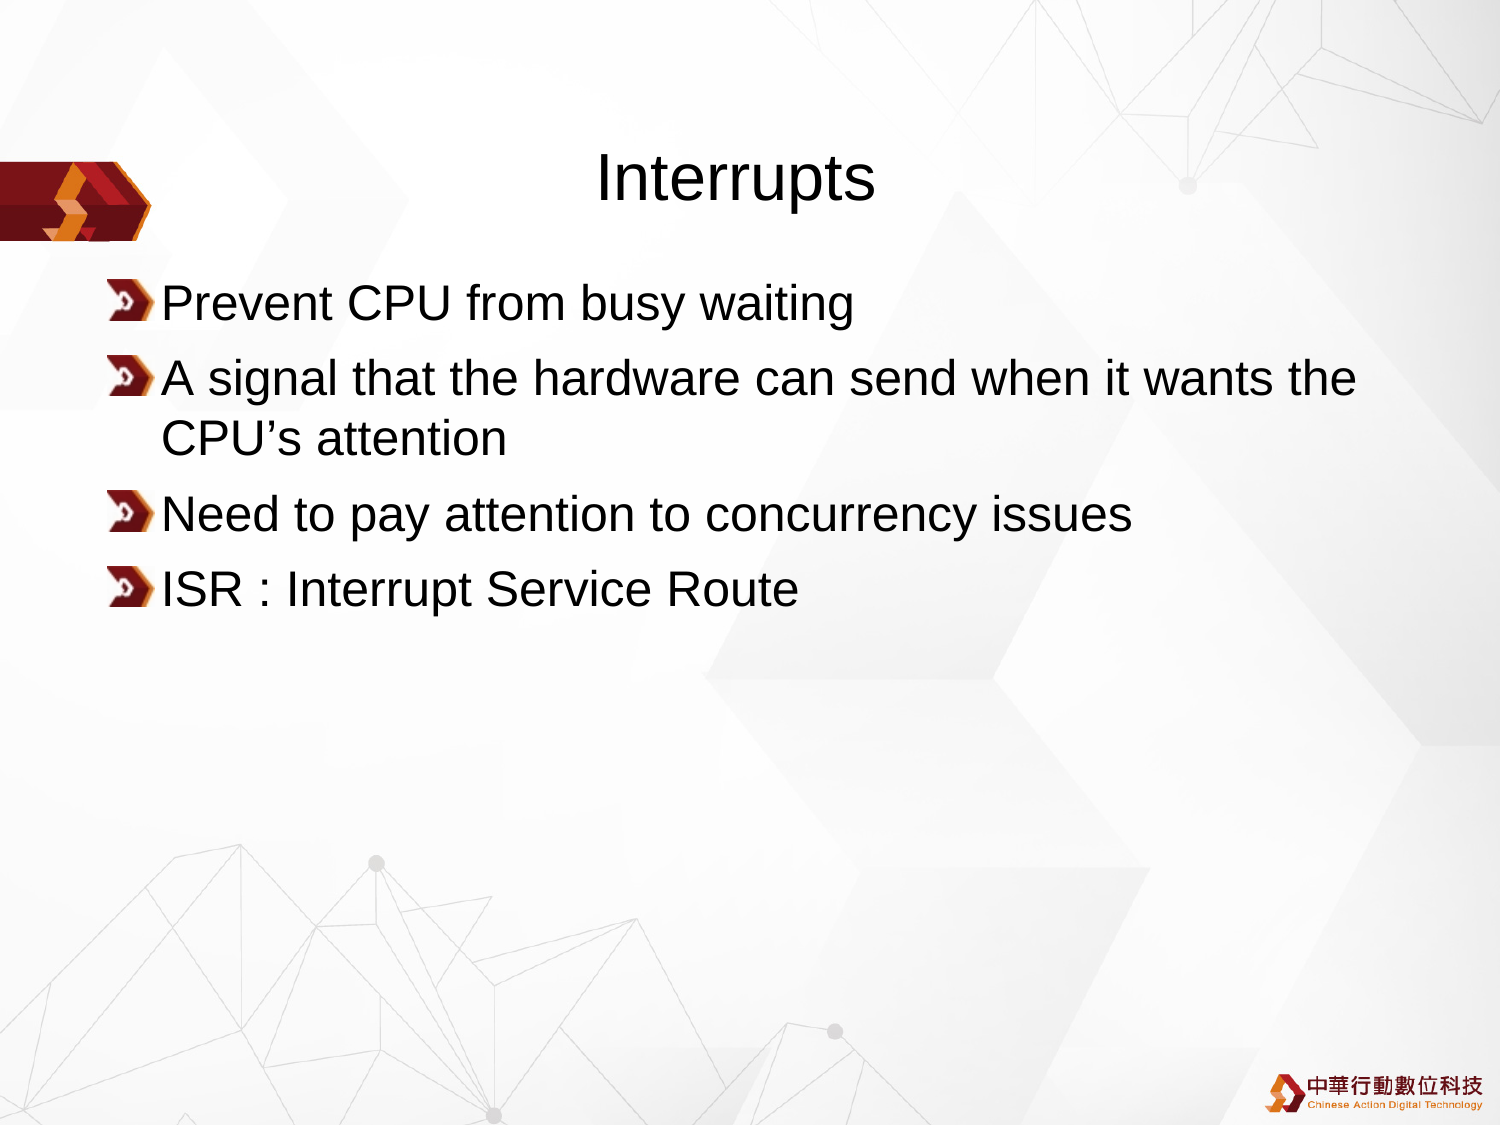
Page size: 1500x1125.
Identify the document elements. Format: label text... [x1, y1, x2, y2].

text_box Prevent CPU from busy waiting A signal that the hardware can send when it wants the CPU’s attention Need to pay attention to concurrency issues ISR : Interrupt Service Route [75, 262, 1426, 1006]
picture [0, 0, 1500, 1125]
title Interrupts [106, 101, 1366, 254]
